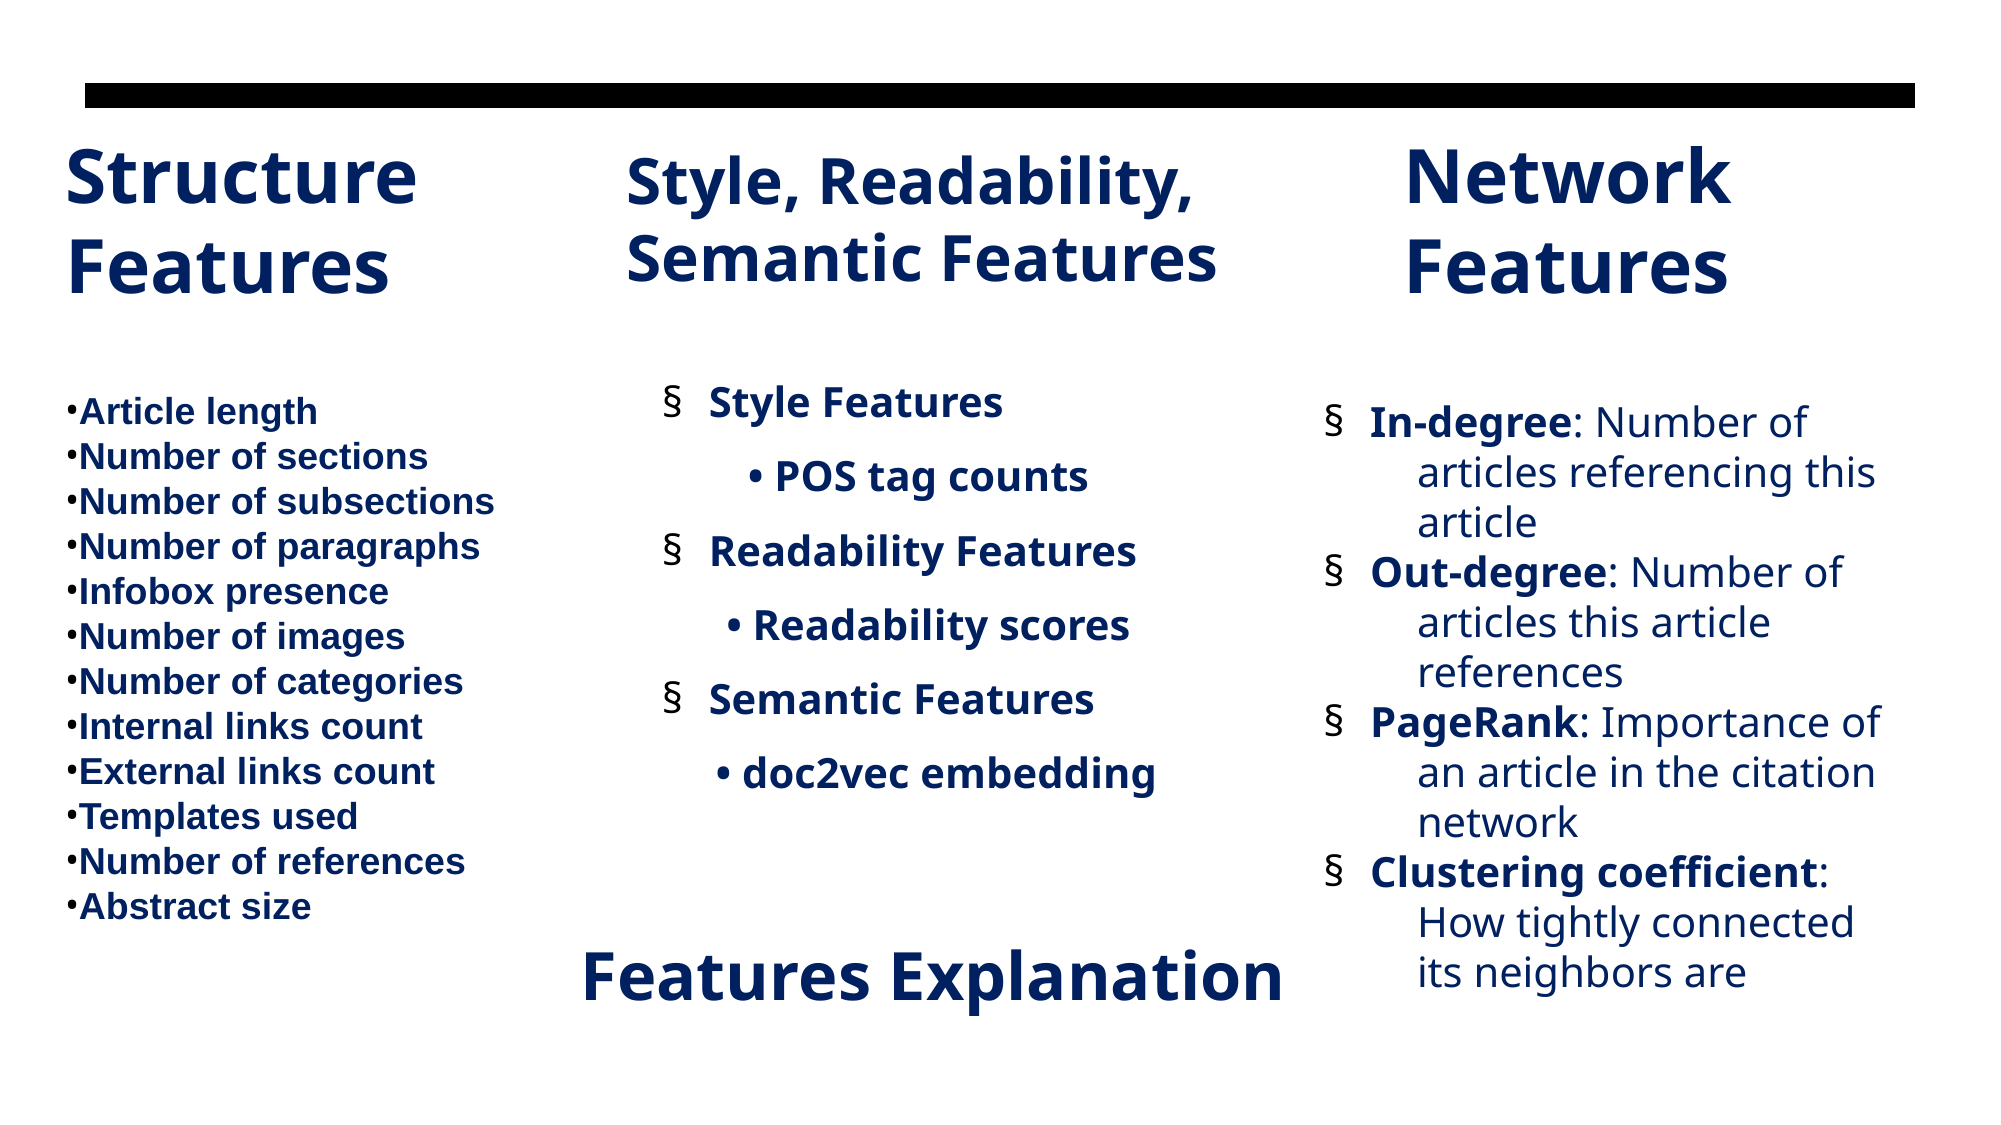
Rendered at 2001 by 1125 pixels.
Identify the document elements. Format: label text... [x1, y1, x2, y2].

title Structure Features [50, 120, 523, 361]
text_box Style, Readability, Semantic Features [611, 133, 1243, 374]
list Article length Number of sections Number of subsections Number of paragraphs Infobox presence Number of images Number of categories Internal links count External links count Templates used Number of references Abstract size [50, 376, 523, 938]
text_box Network Features [1388, 120, 1862, 361]
text_box Style Features • POS tag counts Readability Features • Readability scores Semantic Features • doc2vec embedding [646, 360, 1236, 806]
text_box In-degree: Number of articles referencing this article Out-degree: Number of articles this article references PageRank: Importance of an article in the citation network Clustering coefficient: How tightly connected its neighbors are [1308, 387, 1922, 908]
text_box Features Explanation [565, 926, 1372, 1034]
